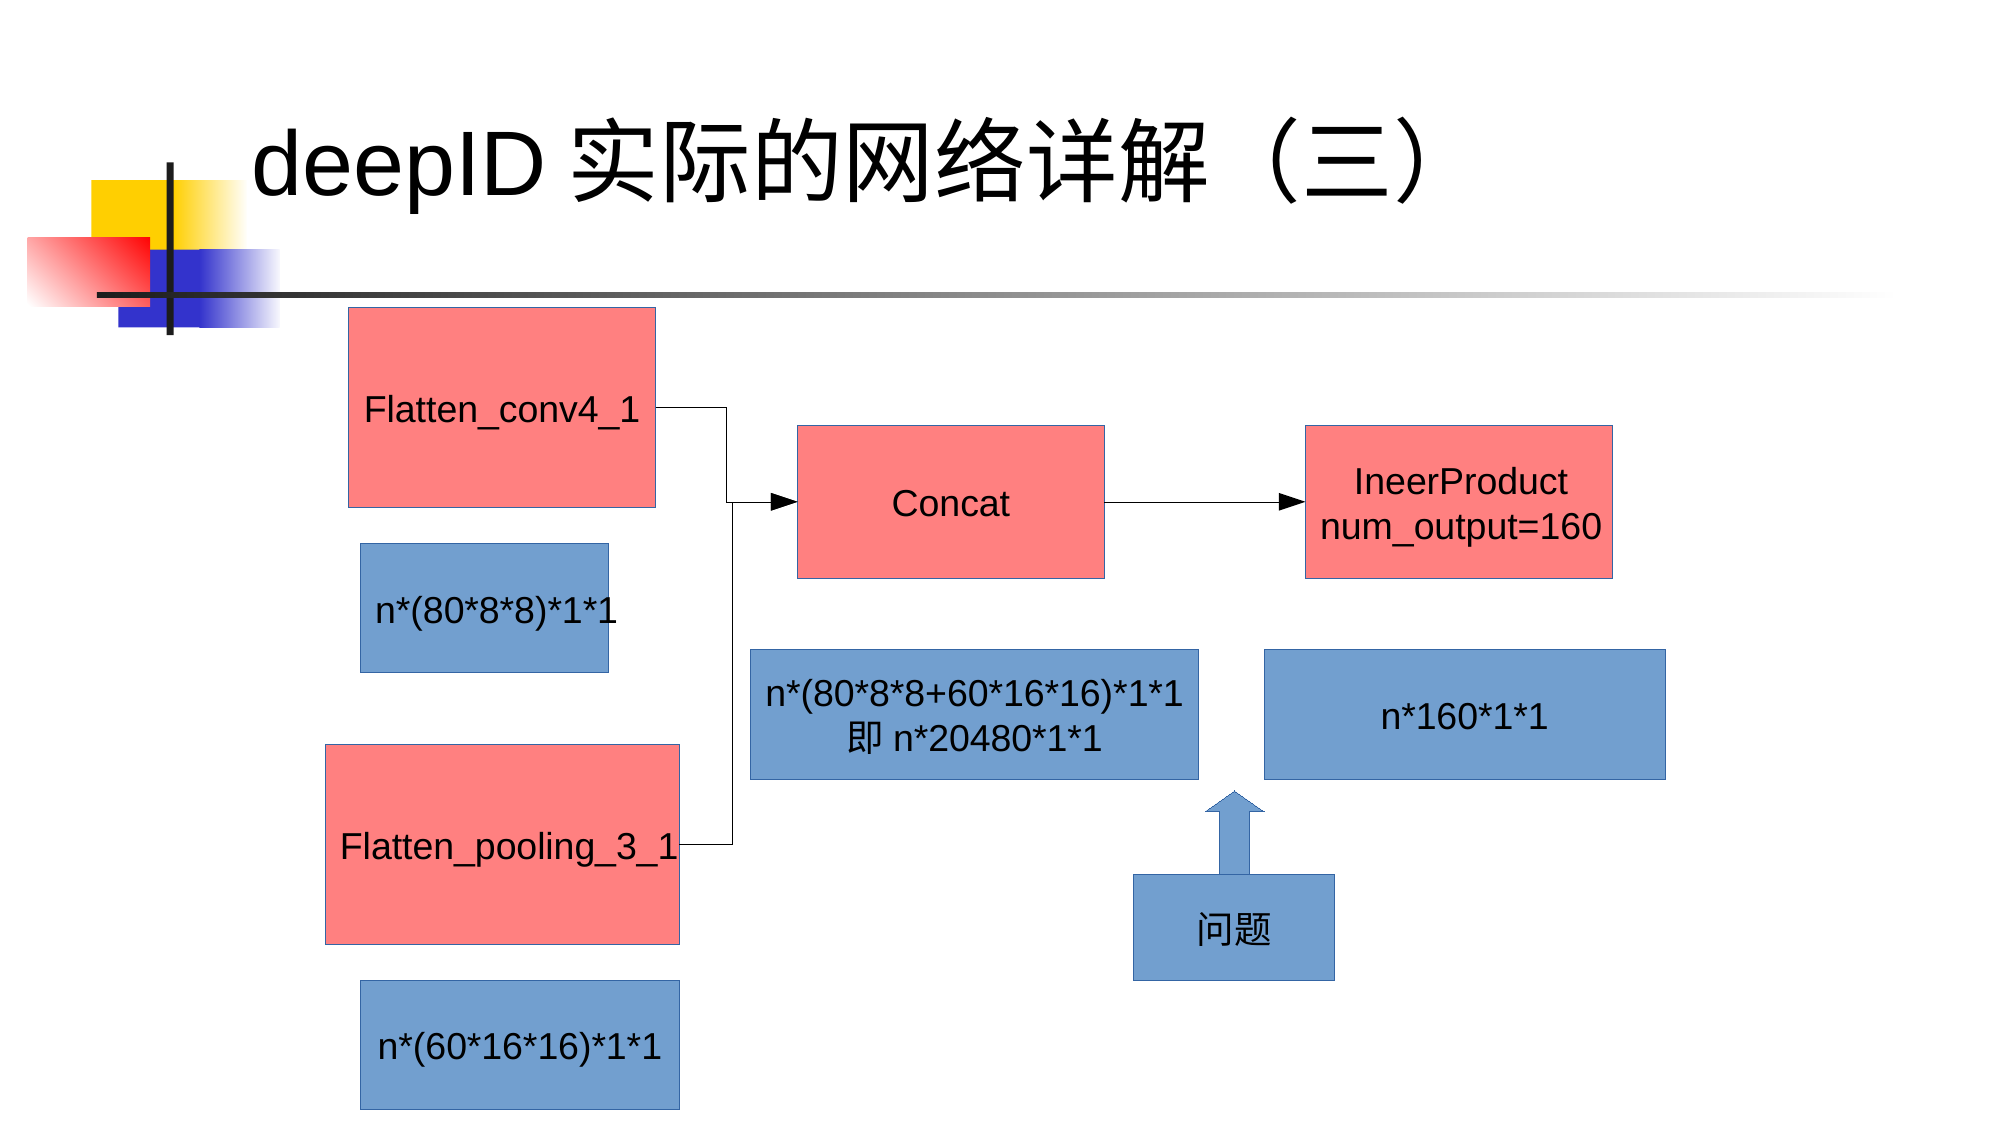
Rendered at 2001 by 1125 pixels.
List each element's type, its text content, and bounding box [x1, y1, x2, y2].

text_box n*160*1*1 [1264, 649, 1666, 780]
text_box 问题 [1133, 874, 1335, 981]
text_box n*(80*8*8+60*16*16)*1*1 即n*20480*1*1 [750, 649, 1199, 780]
text_box Flatten_conv4_1 [348, 307, 656, 508]
text_box [1205, 790, 1265, 875]
text_box Flatten_pooling_3_1 [325, 744, 680, 945]
text_box n*(60*16*16)*1*1 [360, 980, 680, 1110]
title deepID实际的网络详解（三） [251, 35, 1957, 275]
text_box Concat [797, 425, 1105, 579]
text_box IneerProduct num_output=160 [1305, 425, 1613, 579]
text_box n*(80*8*8)*1*1 [360, 543, 609, 673]
